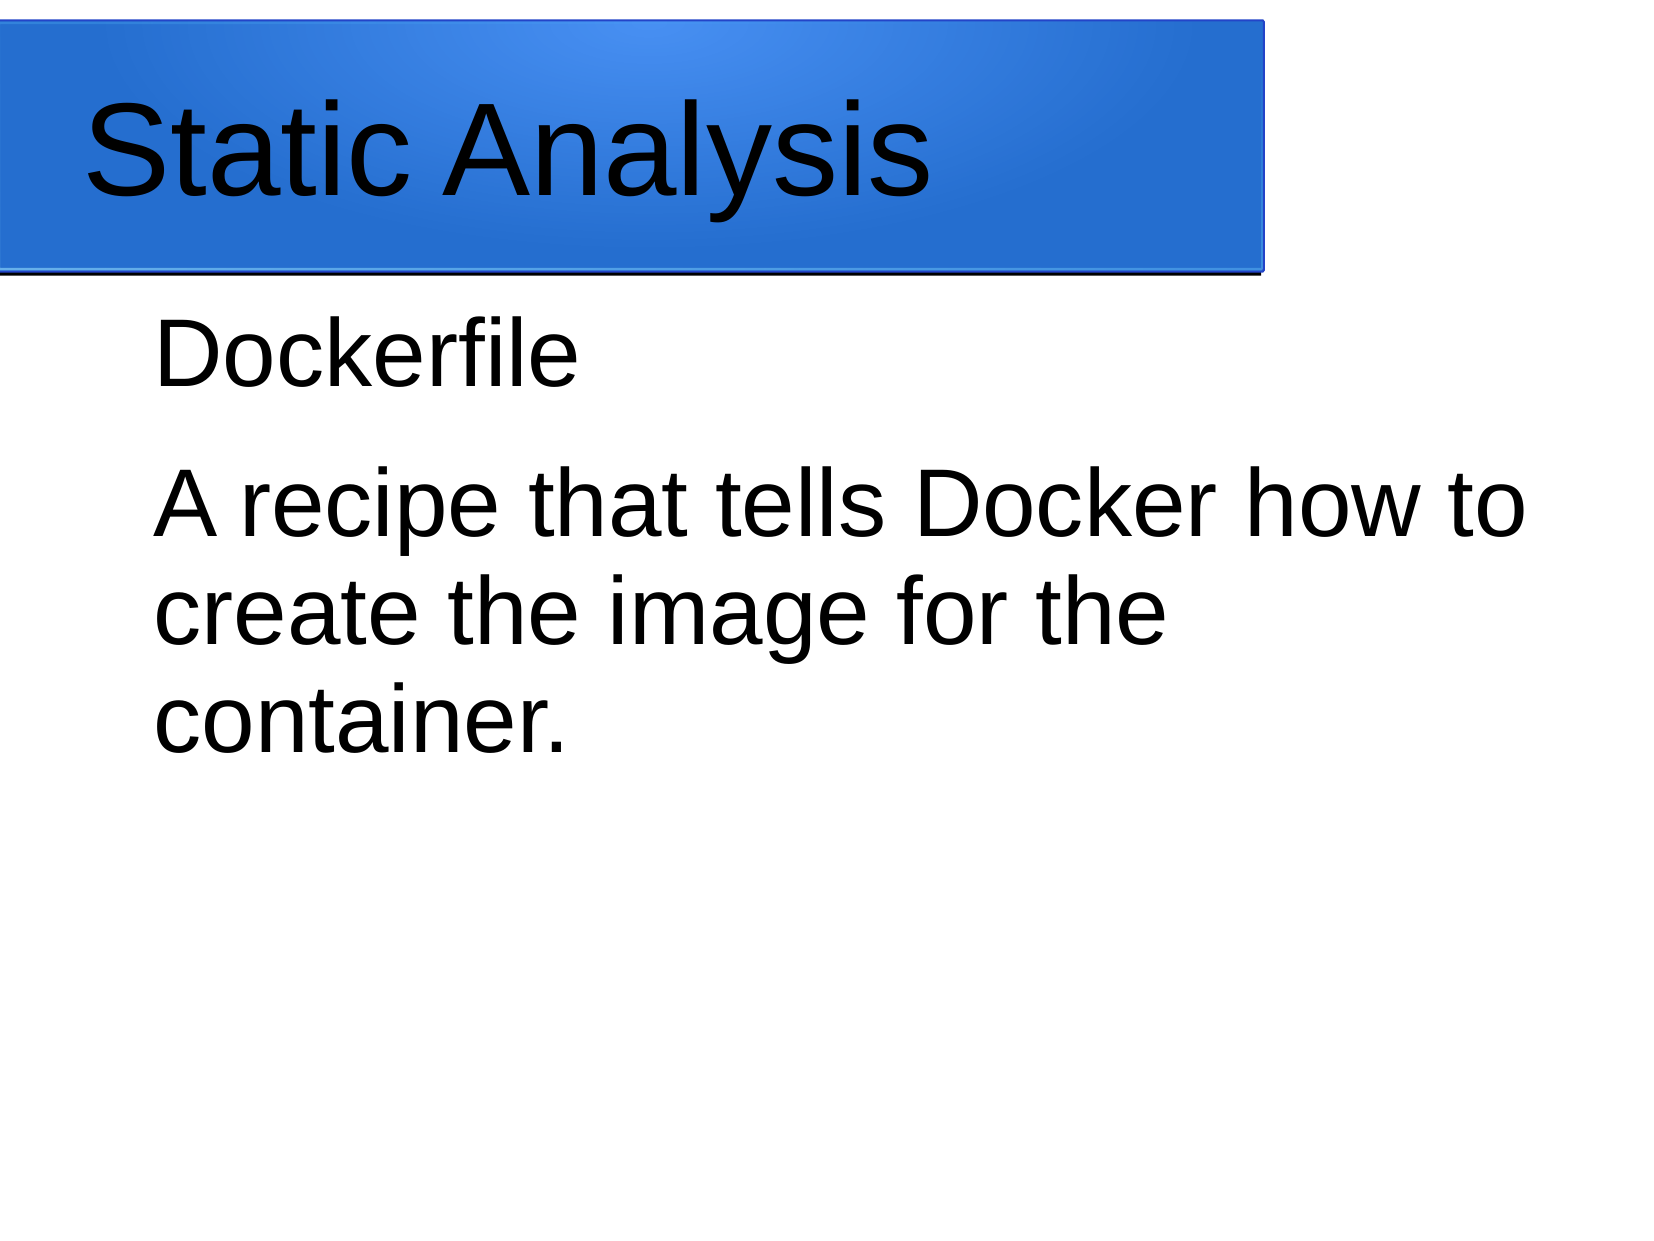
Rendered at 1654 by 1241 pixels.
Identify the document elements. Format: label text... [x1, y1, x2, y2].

title Static Analysis [82, 47, 1235, 252]
list Dockerfile A recipe that tells Docker how to create the image for the container. [82, 299, 1571, 1019]
